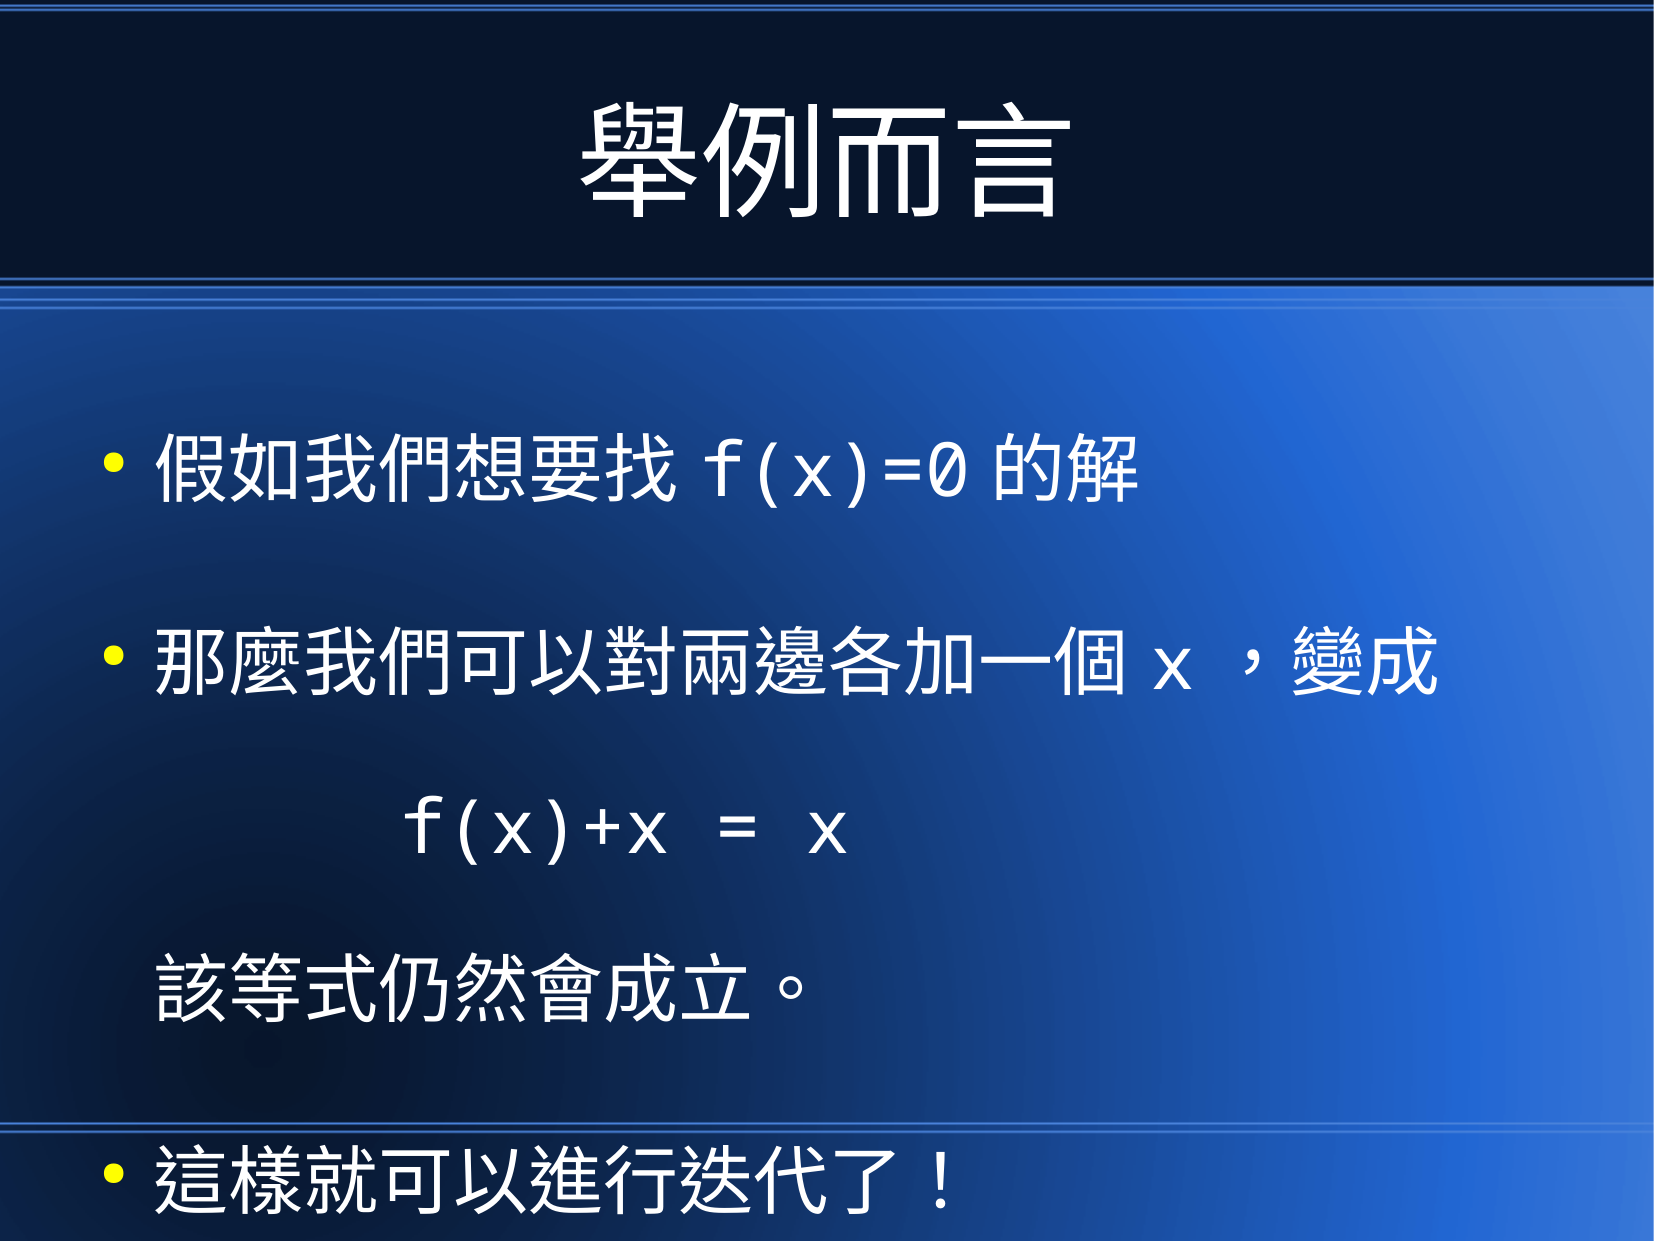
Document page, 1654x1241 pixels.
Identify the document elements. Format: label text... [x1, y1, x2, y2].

picture [0, 0, 1654, 1241]
title 舉例而言 [82, 49, 1571, 257]
list 假如我們想要找f(x)=0的解 那麼我們可以對兩邊各加一個x，變成 f(x)+x = x 該等式仍然會成立。 這樣就可以進行迭代了！ [82, 355, 1571, 1241]
